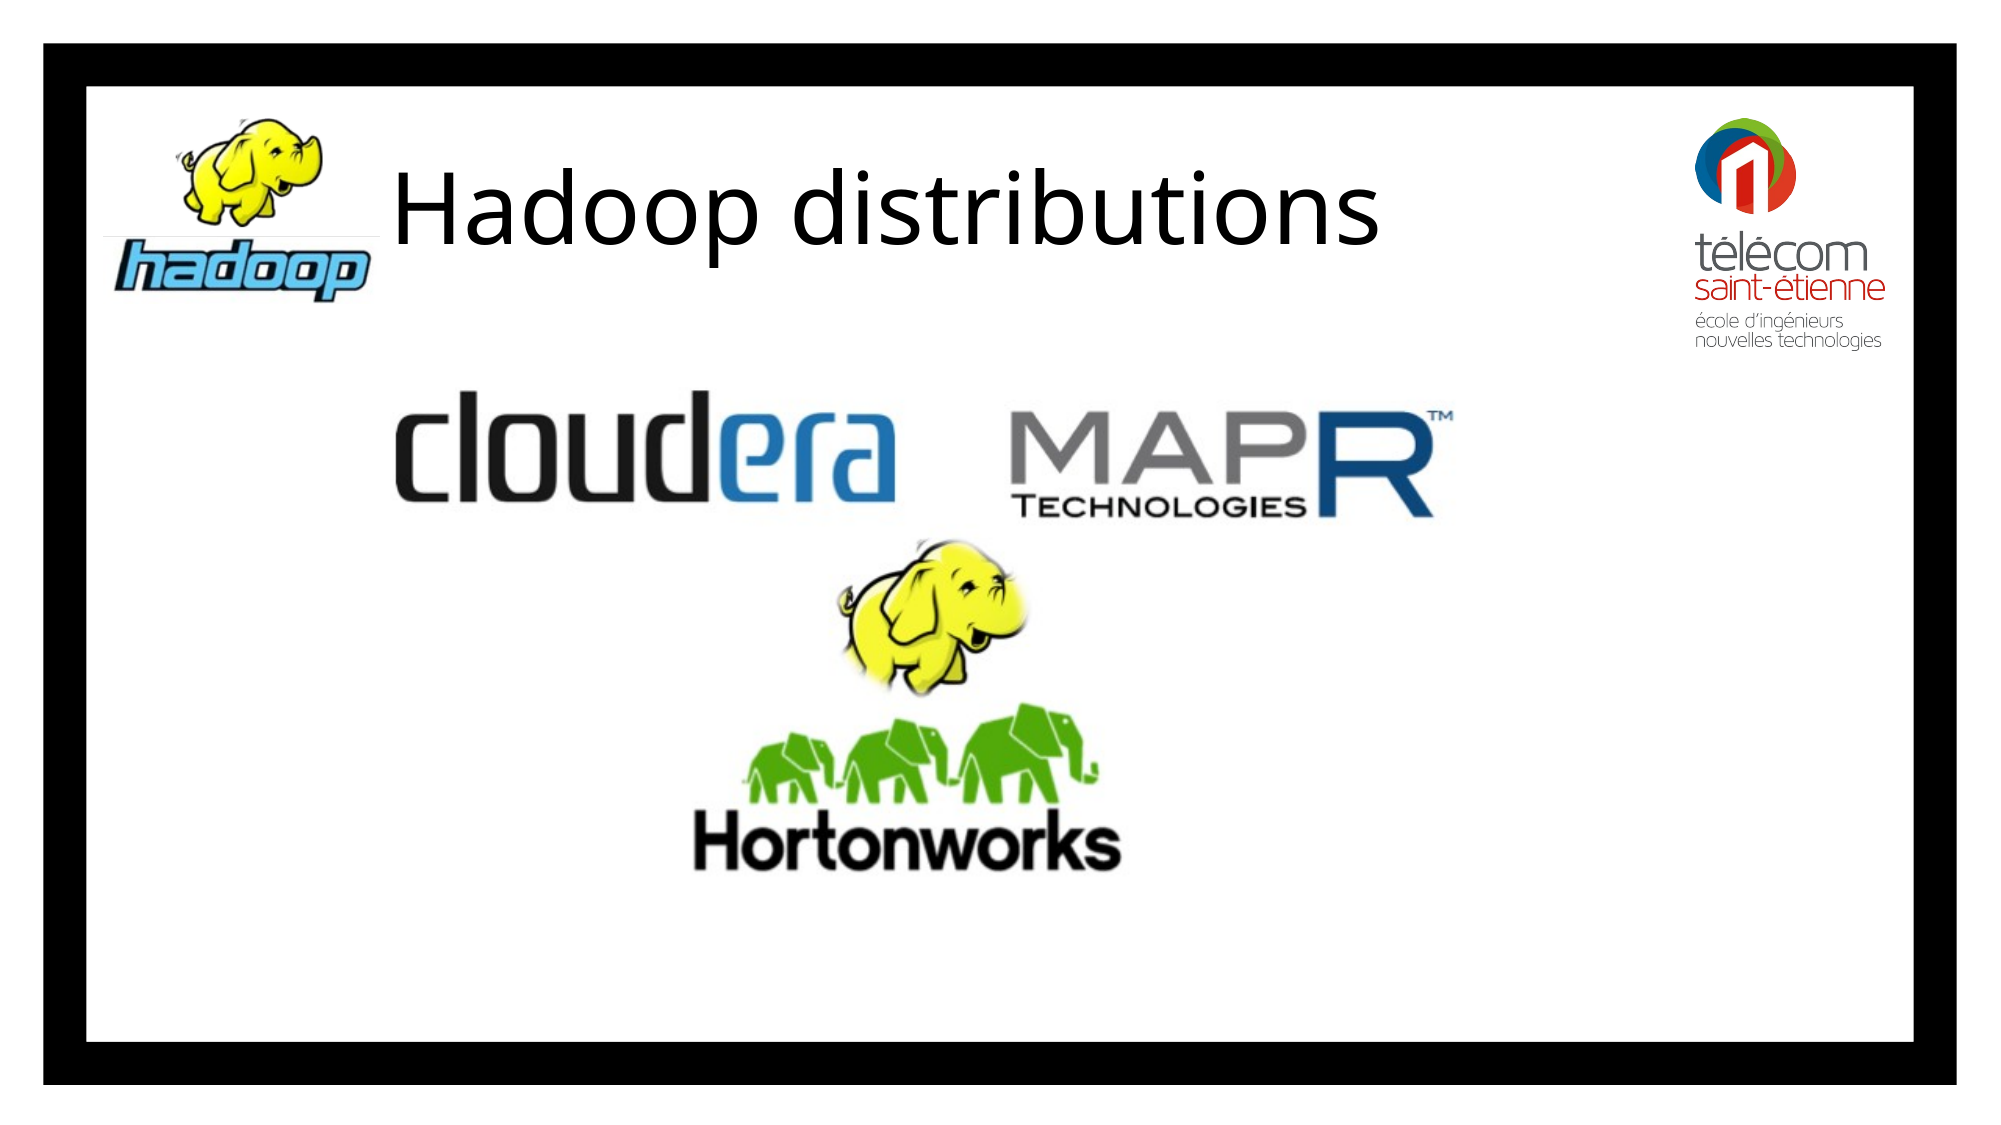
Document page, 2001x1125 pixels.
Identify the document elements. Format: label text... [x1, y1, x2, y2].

picture [1695, 118, 1885, 351]
picture [1715, 134, 1730, 138]
picture [379, 350, 1466, 887]
title Hadoop distributions [380, 138, 1849, 304]
picture [103, 118, 380, 305]
